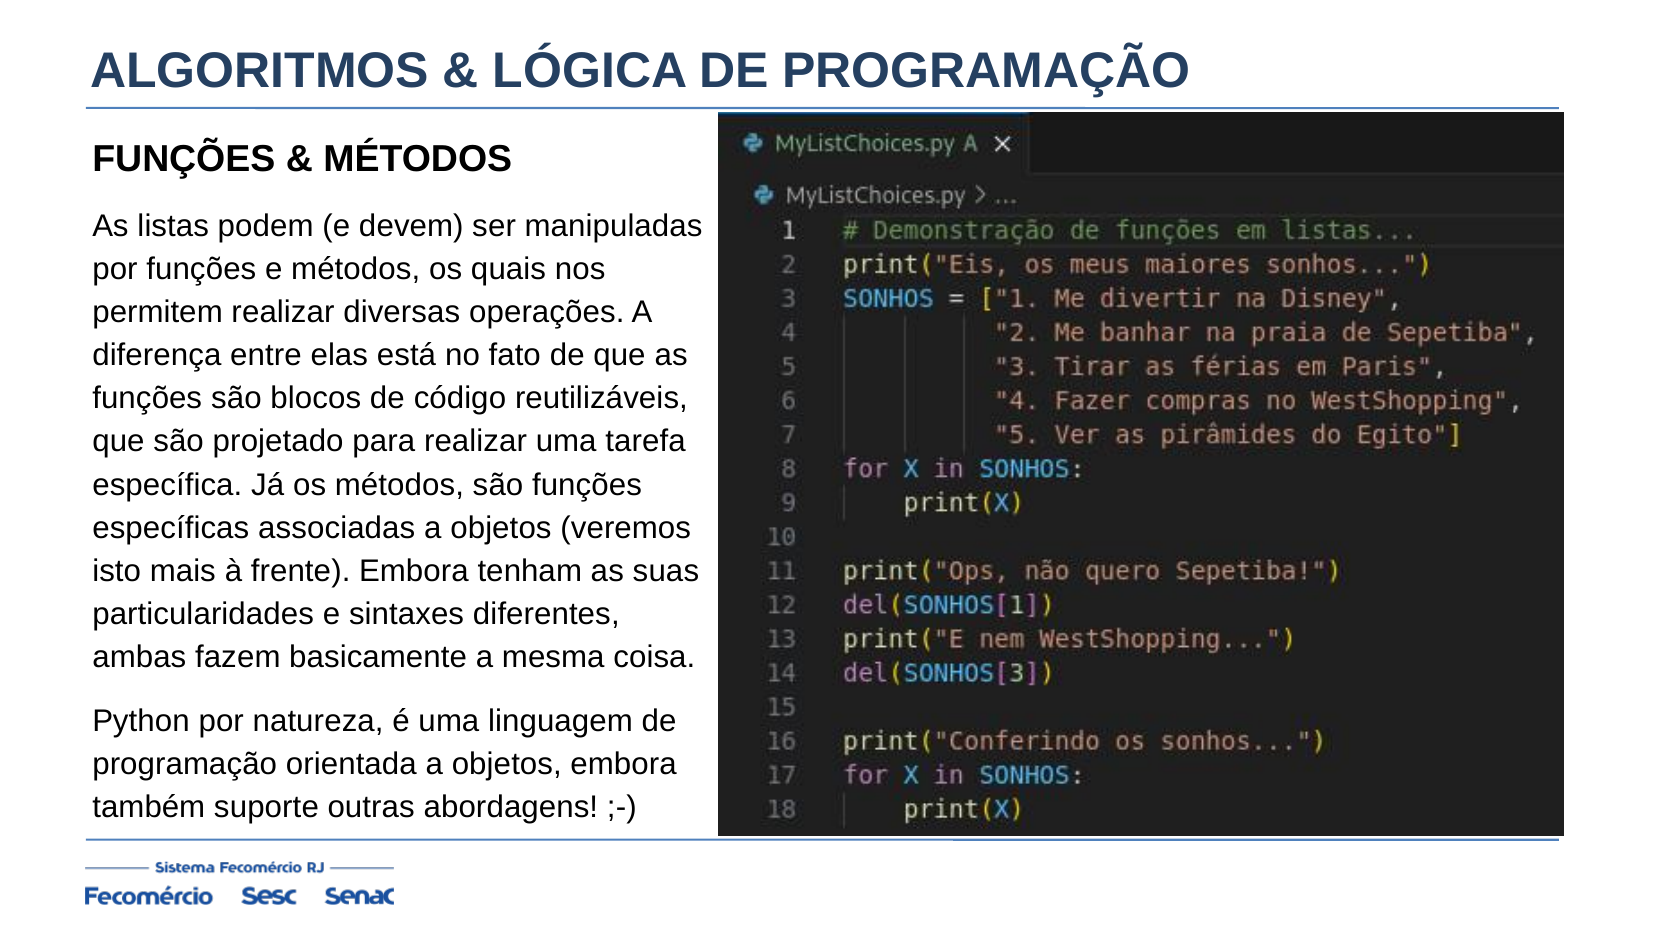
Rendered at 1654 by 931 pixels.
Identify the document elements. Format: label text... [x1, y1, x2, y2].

picture [718, 112, 1564, 836]
text_box ALGORITMOS & LÓGICA DE PROGRAMAÇÃO [90, 32, 1564, 104]
text_box FUNÇÕES & MÉTODOS As listas podem (e devem) ser manipuladas por funções e métodos, os quais nos permitem realizar diversas operações. A diferença entre elas está no fato de que as funções são blocos de código reutilizáveis, que são projetado para realizar uma tarefa específica. Já os métodos, são funções específicas associadas a objetos (veremos isto mais à frente). Embora tenham as suas particularidades e sintaxes diferentes, ambas fazem basicamente a mesma coisa. Python por natureza, é uma linguagem de programação orientada a objetos, embora também suporte outras abordagens! ;-) [77, 112, 718, 836]
picture [62, 845, 416, 921]
